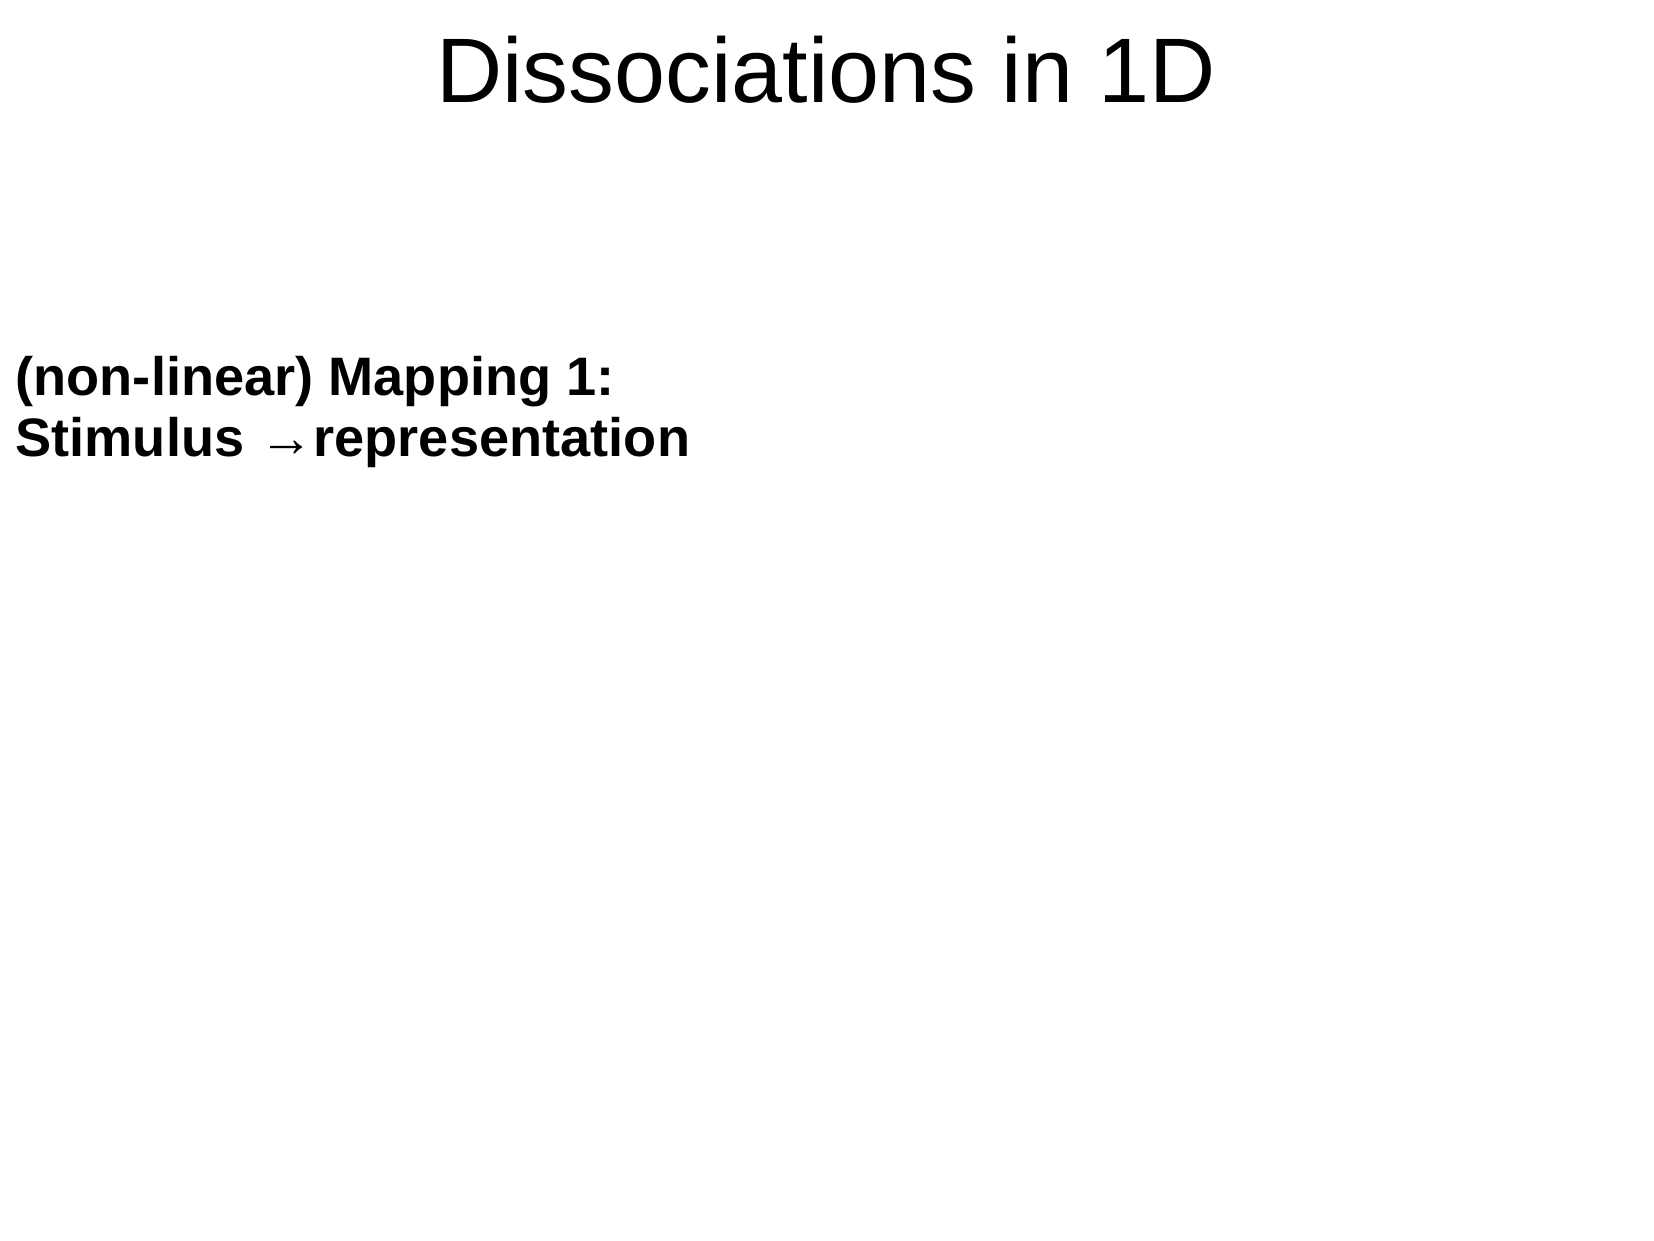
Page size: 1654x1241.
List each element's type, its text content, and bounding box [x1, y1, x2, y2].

text_box (non-linear) Mapping 1: Stimulus →representation [0, 339, 721, 485]
title Dissociations in 1D [82, 0, 1571, 174]
